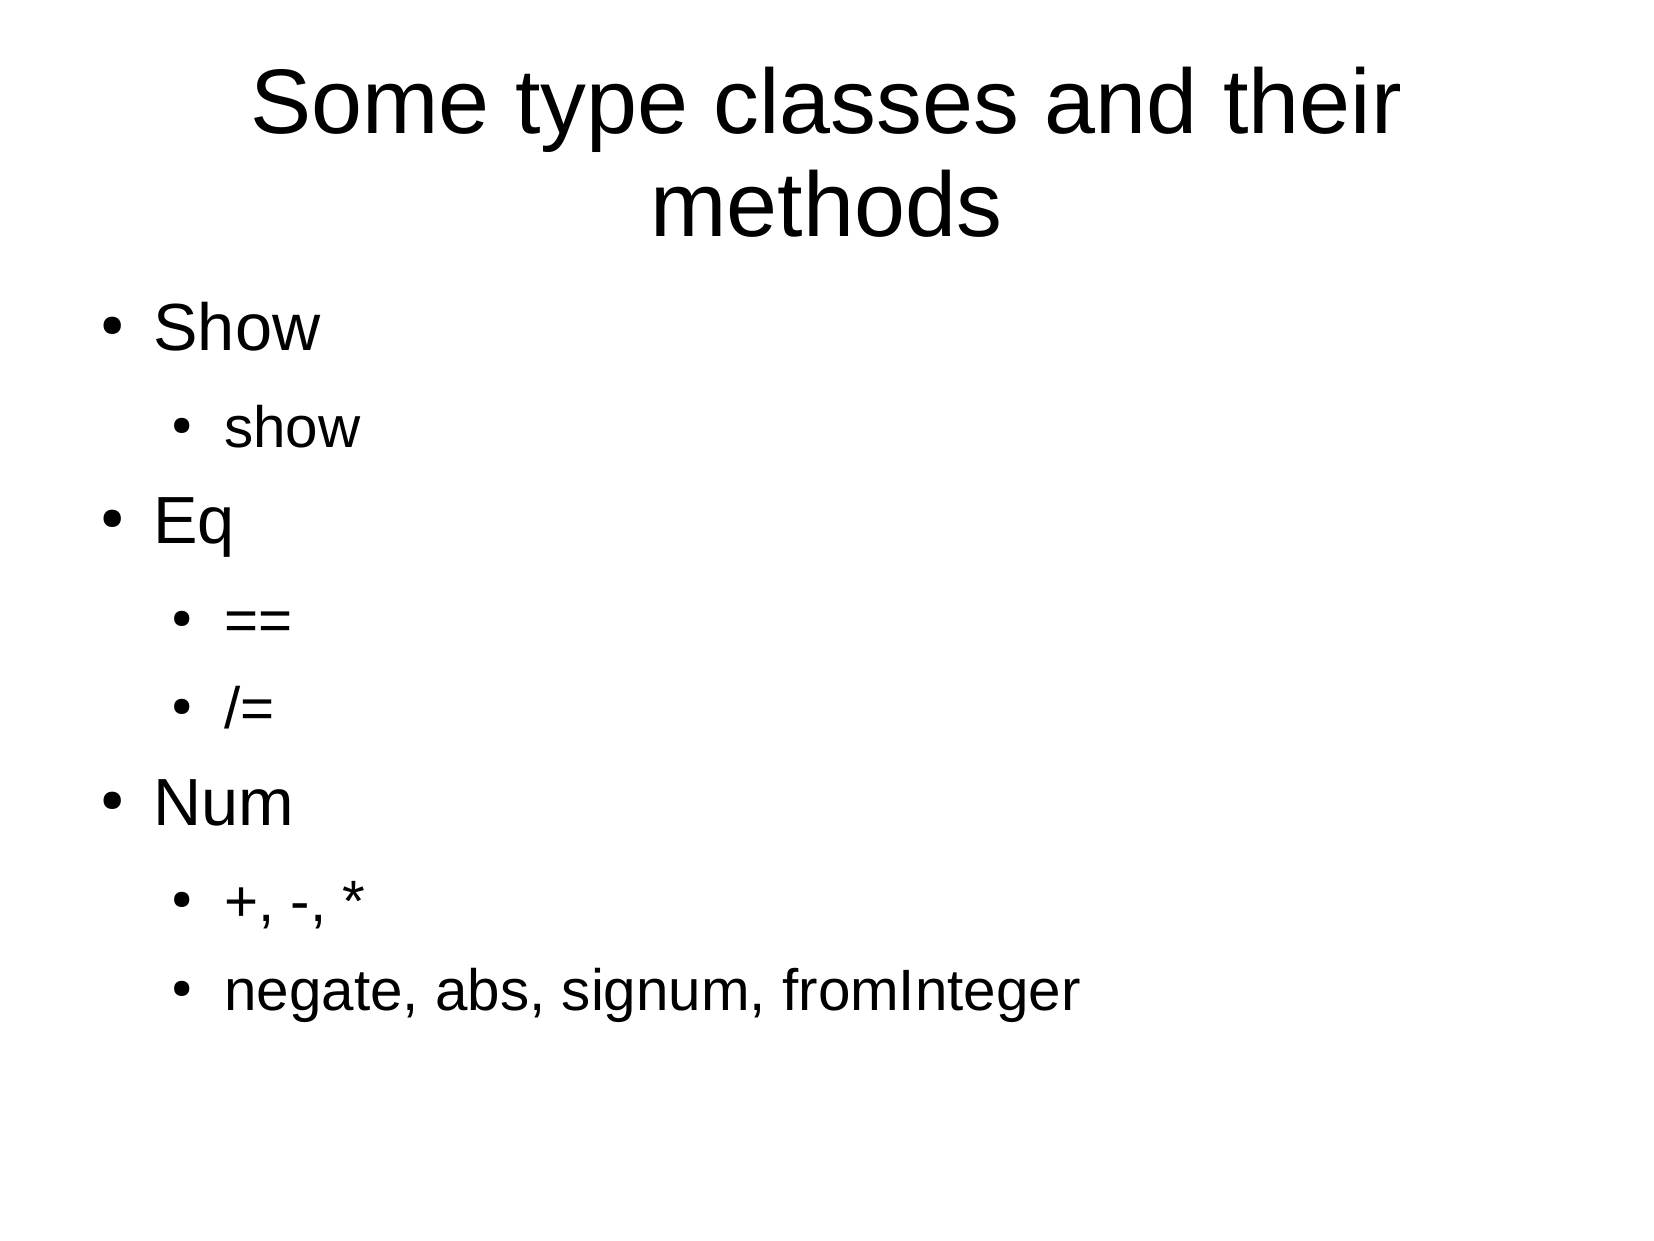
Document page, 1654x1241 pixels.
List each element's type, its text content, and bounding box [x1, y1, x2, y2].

title Some type classes and their methods [82, 50, 1571, 256]
list Show show Eq == /= Num +, -, * negate, abs, signum, fromInteger [82, 290, 1571, 1094]
